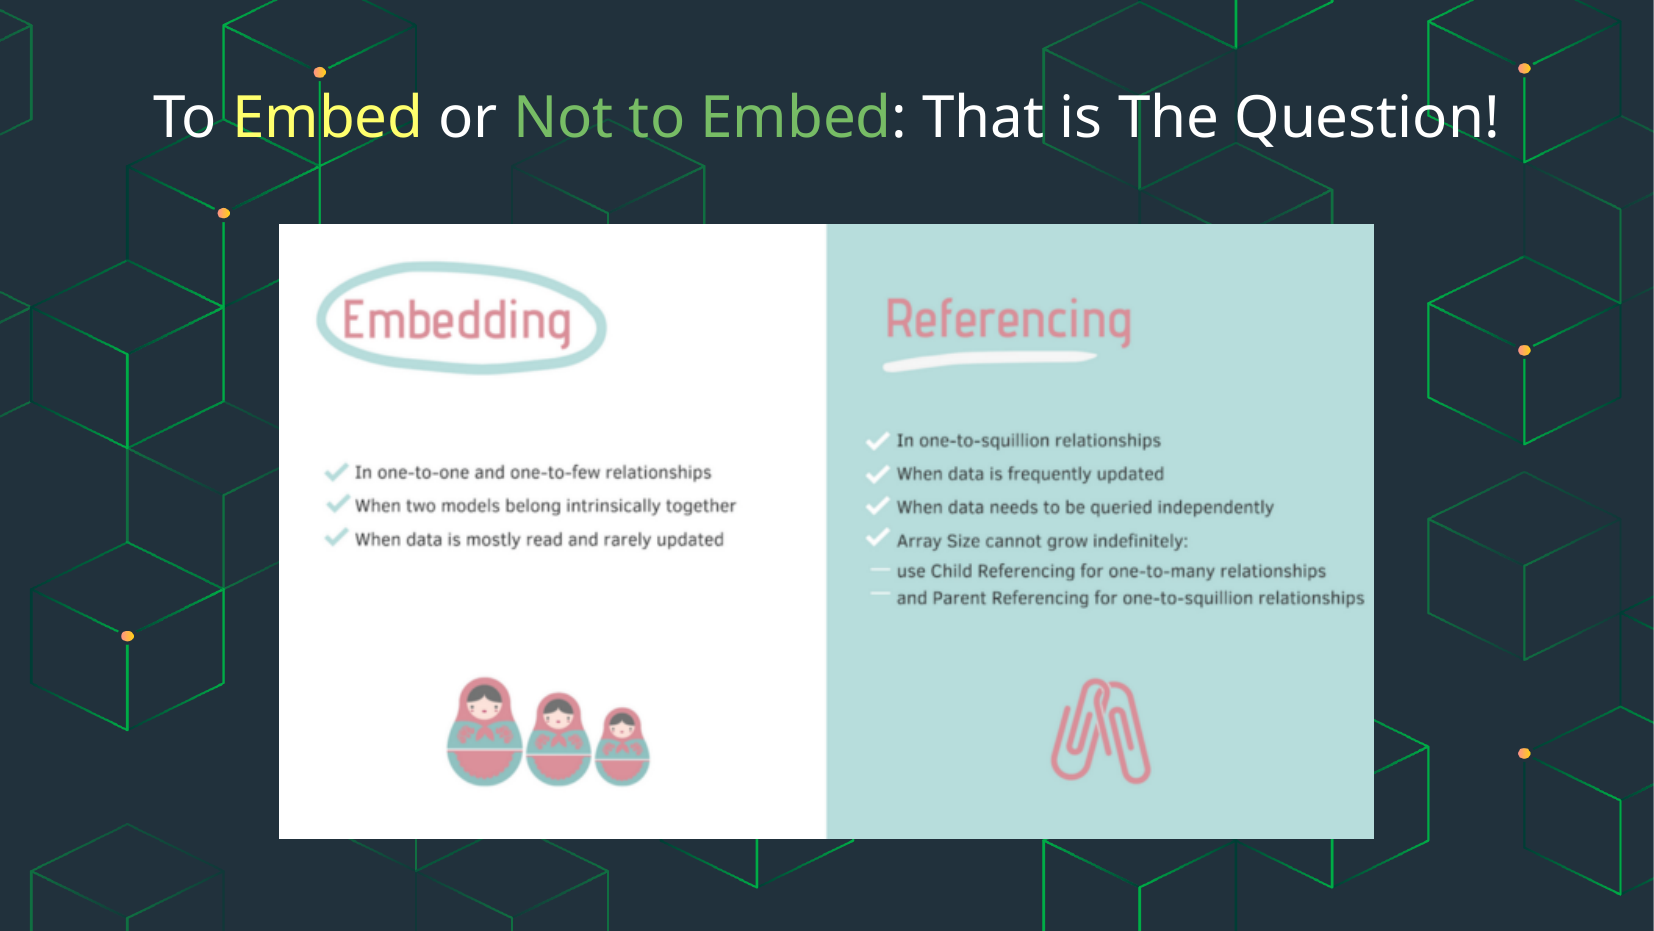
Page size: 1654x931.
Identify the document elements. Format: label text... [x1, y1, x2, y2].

picture [0, 0, 1654, 931]
title To Embed or Not to Embed: That is The Question! [82, 37, 1571, 193]
